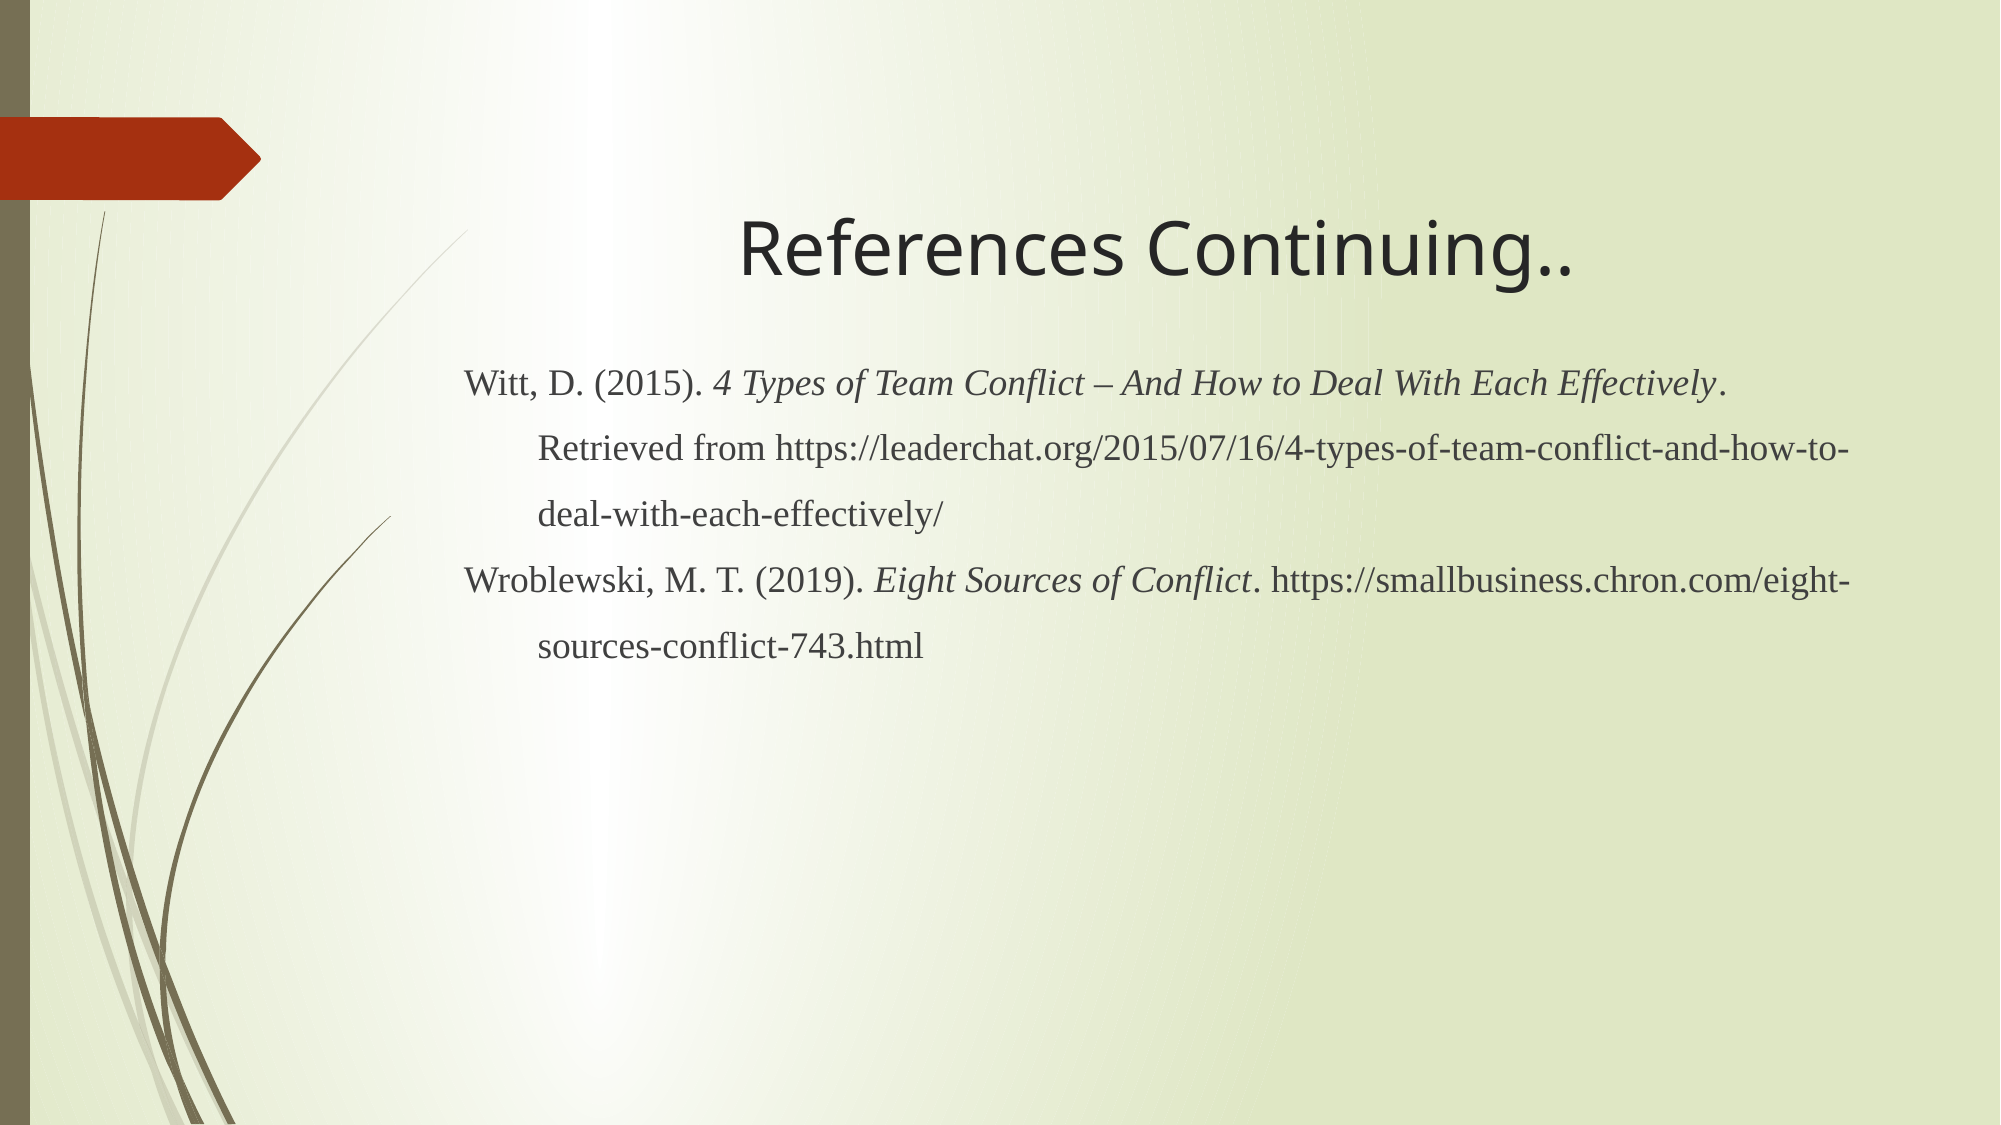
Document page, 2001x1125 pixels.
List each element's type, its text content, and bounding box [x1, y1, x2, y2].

list Witt, D. (2015). 4 Types of Team Conflict – And How to Deal With Each Effectively. Retrieved from https://leaderchat.org/2015/07/16/4-types-of-team-conflict-and-how-to- deal-with-each-effectively/ Wroblewski, M. T. (2019). Eight Sources of Conflict. https://smallbusiness.chron.com/eight- sources-conflict-743.html [424, 350, 1888, 970]
title References Continuing.. [425, 102, 1888, 313]
